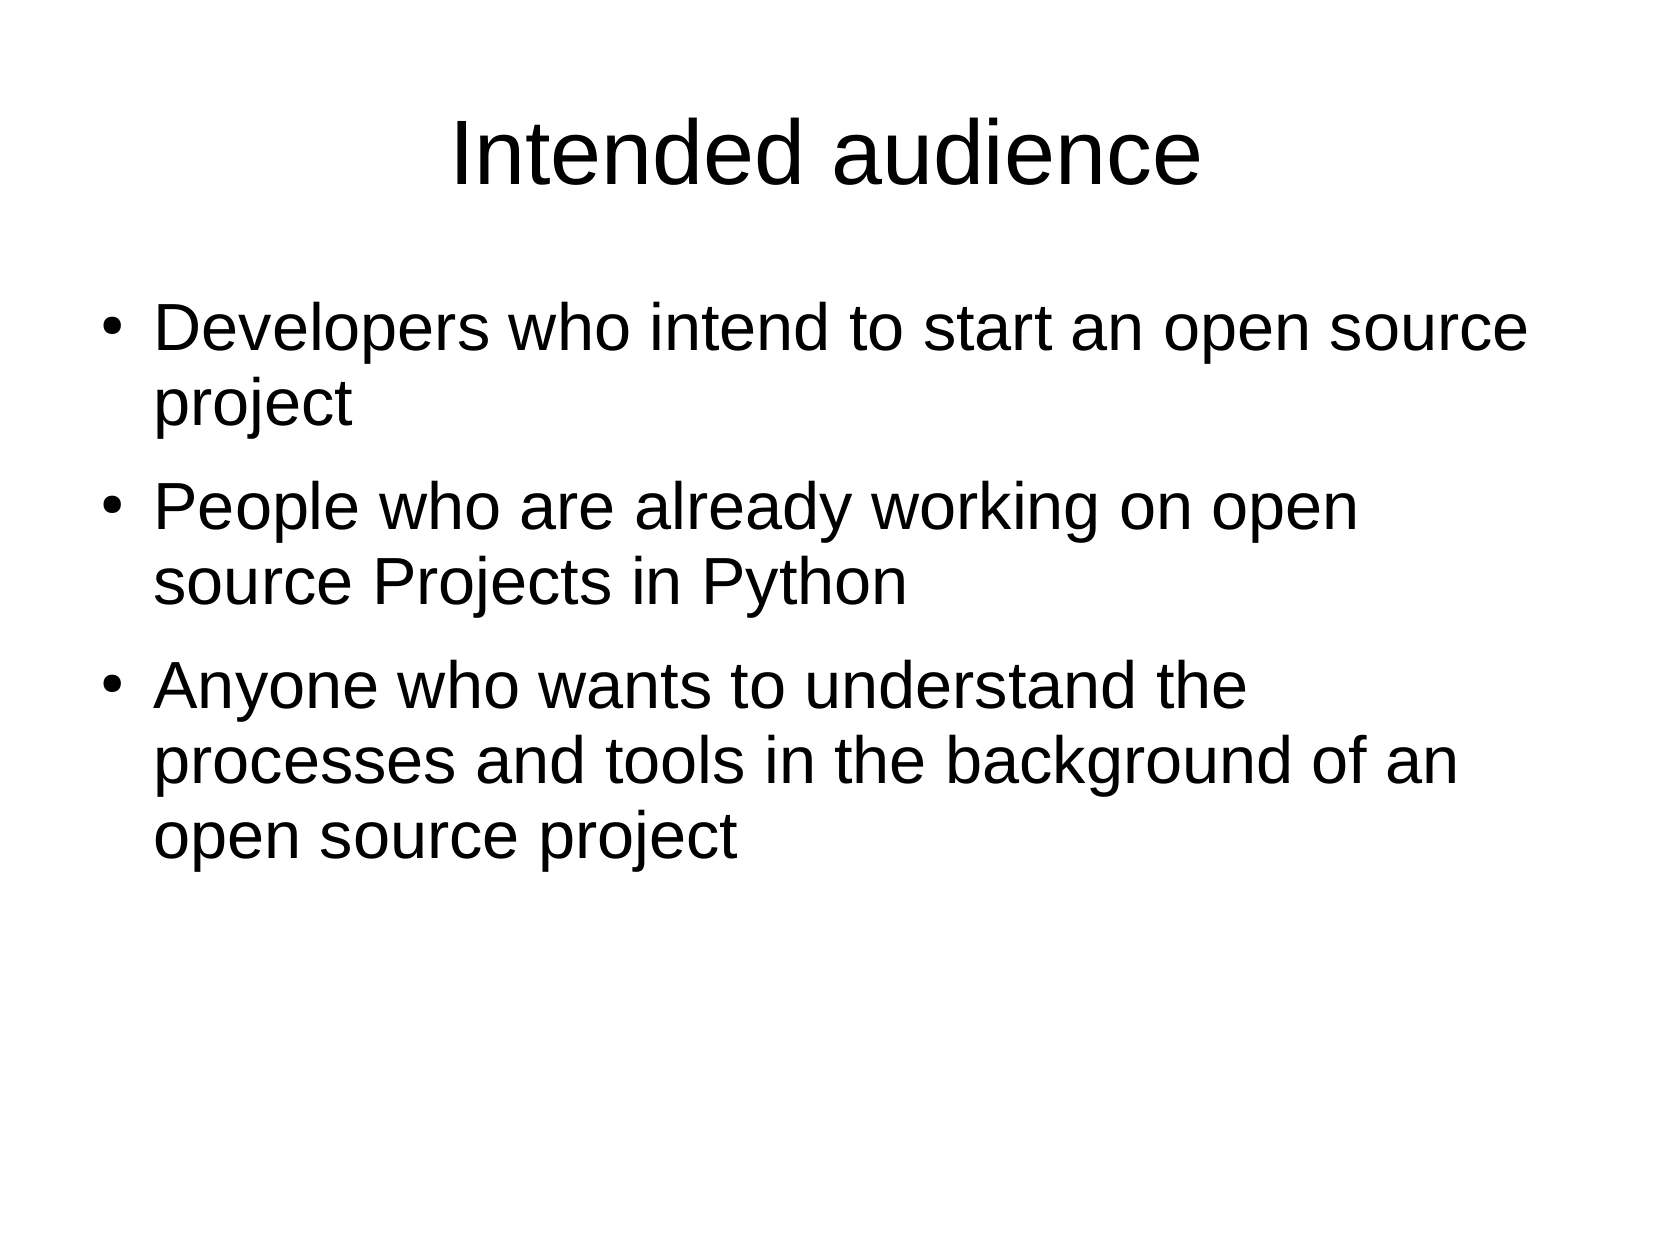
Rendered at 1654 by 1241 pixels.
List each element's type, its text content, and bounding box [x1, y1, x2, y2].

title Intended audience [82, 49, 1571, 257]
list Developers who intend to start an open source project People who are already working on open source Projects in Python Anyone who wants to understand the processes and tools in the background of an open source project [82, 290, 1571, 1010]
